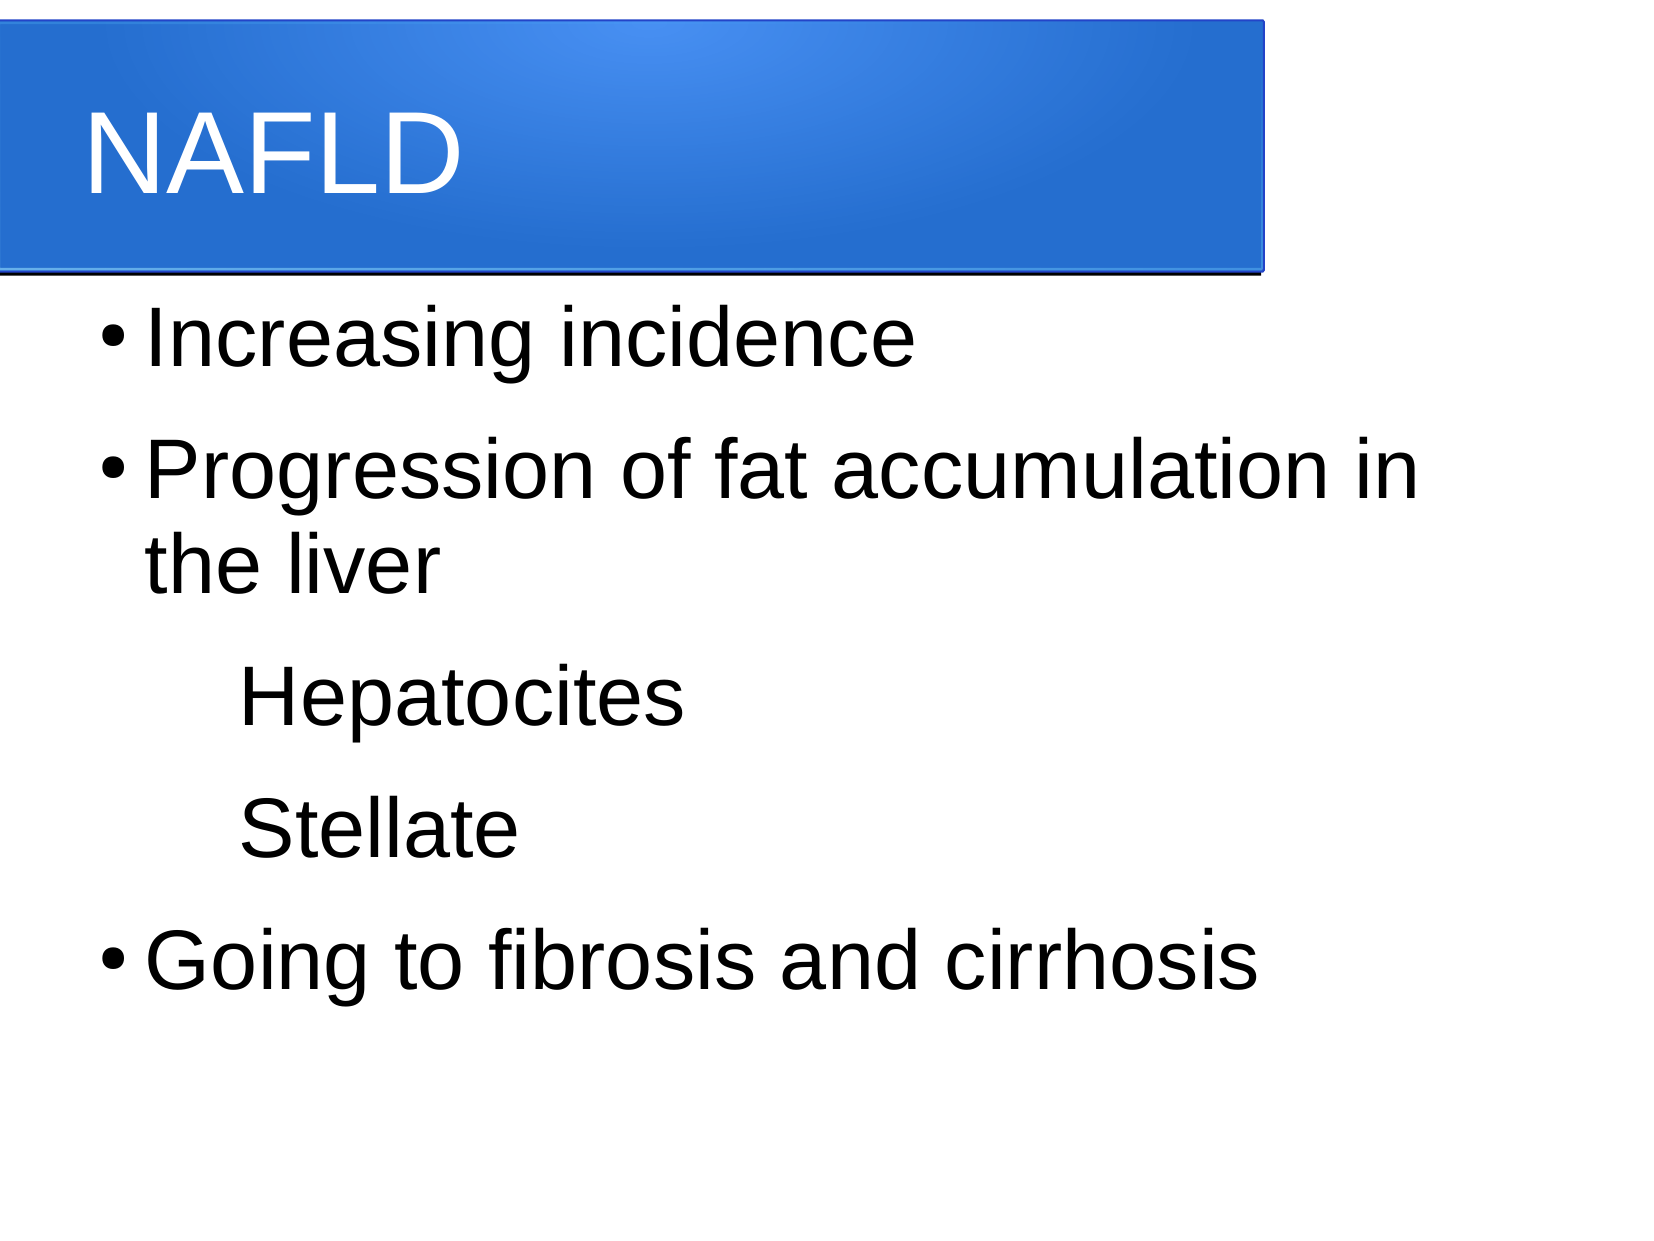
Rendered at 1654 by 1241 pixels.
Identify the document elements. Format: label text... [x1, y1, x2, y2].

title NAFLD [82, 49, 1571, 257]
list Increasing incidence Progression of fat accumulation in the liver Hepatocites Stellate Going to fibrosis and cirrhosis [82, 290, 1538, 1010]
